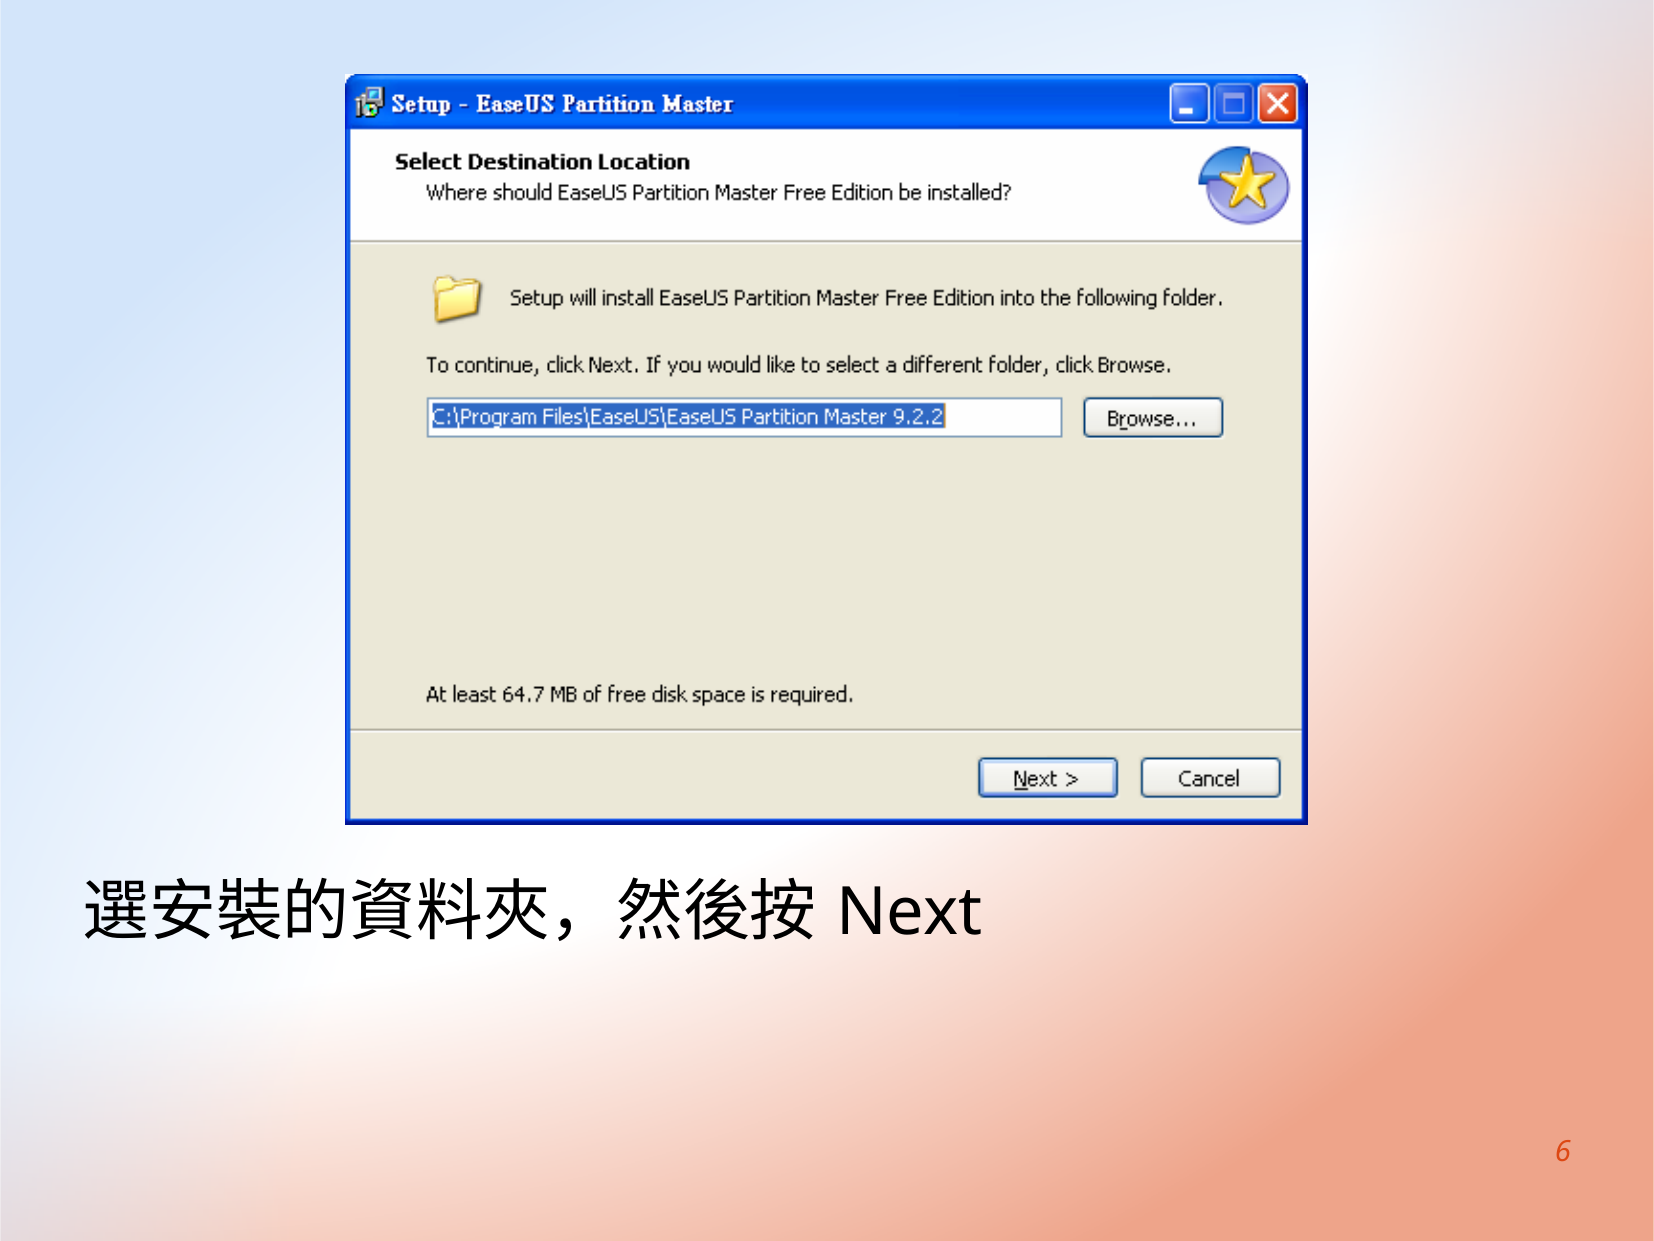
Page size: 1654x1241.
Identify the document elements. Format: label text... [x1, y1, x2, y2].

picture [0, 0, 1654, 1241]
list 選安裝的資料夾，然後按Next [82, 857, 1571, 1201]
